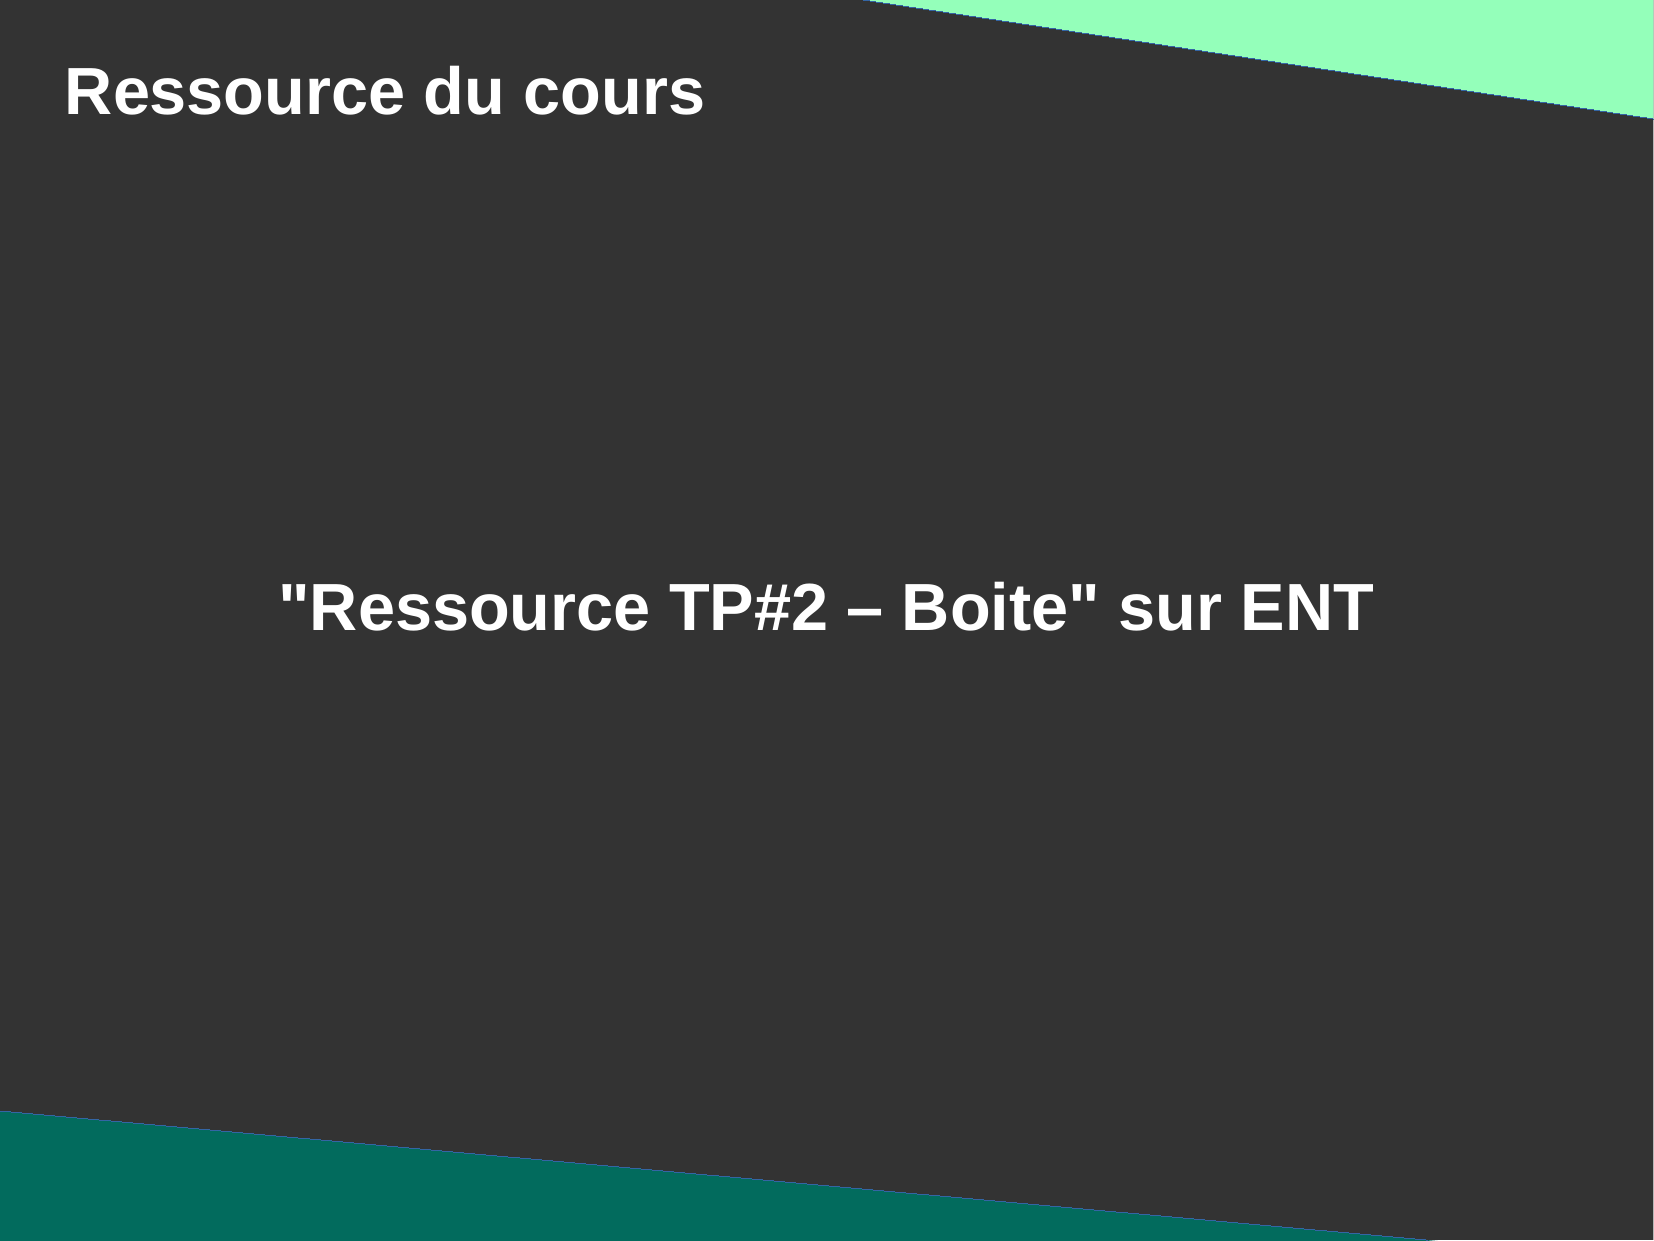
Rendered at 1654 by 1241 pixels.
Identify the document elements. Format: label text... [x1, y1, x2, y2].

title Ressource du cours [64, 54, 1553, 157]
text_box [863, 0, 1654, 120]
title "Ressource TP#2 – Boite" sur ENT [31, 570, 1622, 670]
